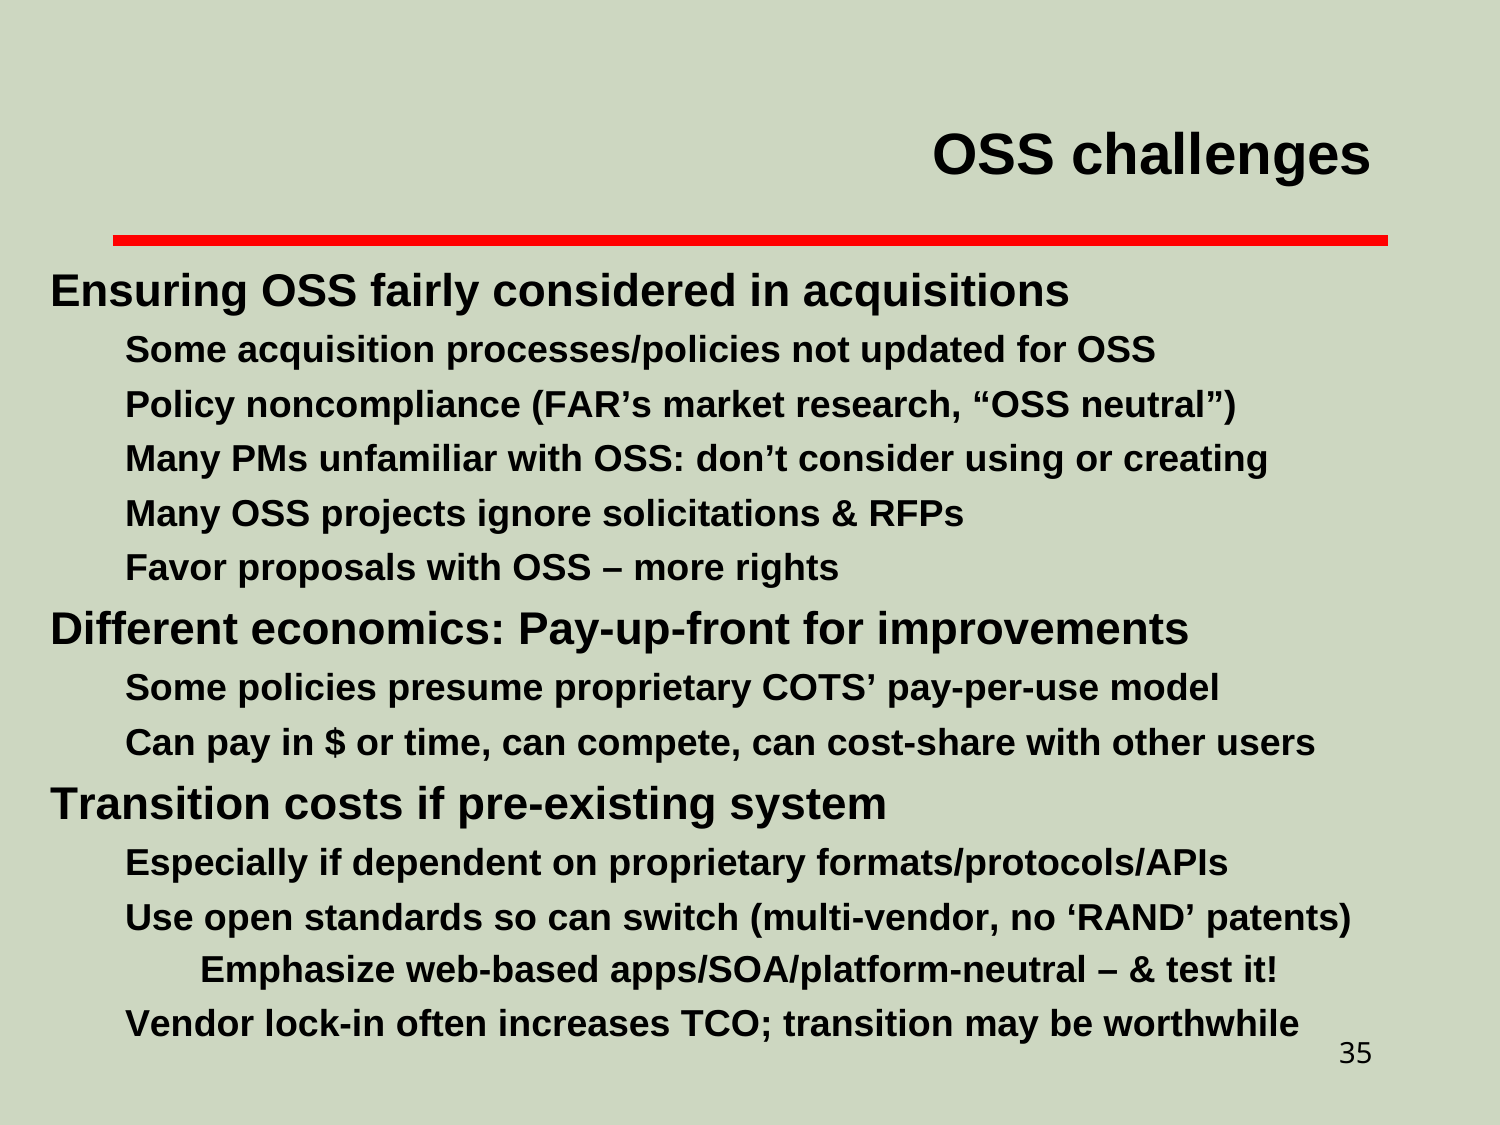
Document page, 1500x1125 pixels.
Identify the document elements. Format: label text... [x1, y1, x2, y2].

list Ensuring OSS fairly considered in acquisitions Some acquisition processes/policies not updated for OSS Policy noncompliance (FAR’s market research, “OSS neutral”) Many PMs unfamiliar with OSS: don’t consider using or creating Many OSS projects ignore solicitations & RFPs Favor proposals with OSS – more rights Different economics: Pay-up-front for improvements Some policies presume proprietary COTS’ pay-per-use model Can pay in $ or time, can compete, can cost-share with other users Transition costs if pre-existing system Especially if dependent on proprietary formats/protocols/APIs Use open standards so can switch (multi-vendor, no ‘RAND’ patents) Emphasize web-based apps/SOA/platform-neutral – & test it! Vendor lock-in often increases TCO; transition may be worthwhile [49, 265, 1435, 1045]
title OSS challenges [337, 85, 1388, 224]
